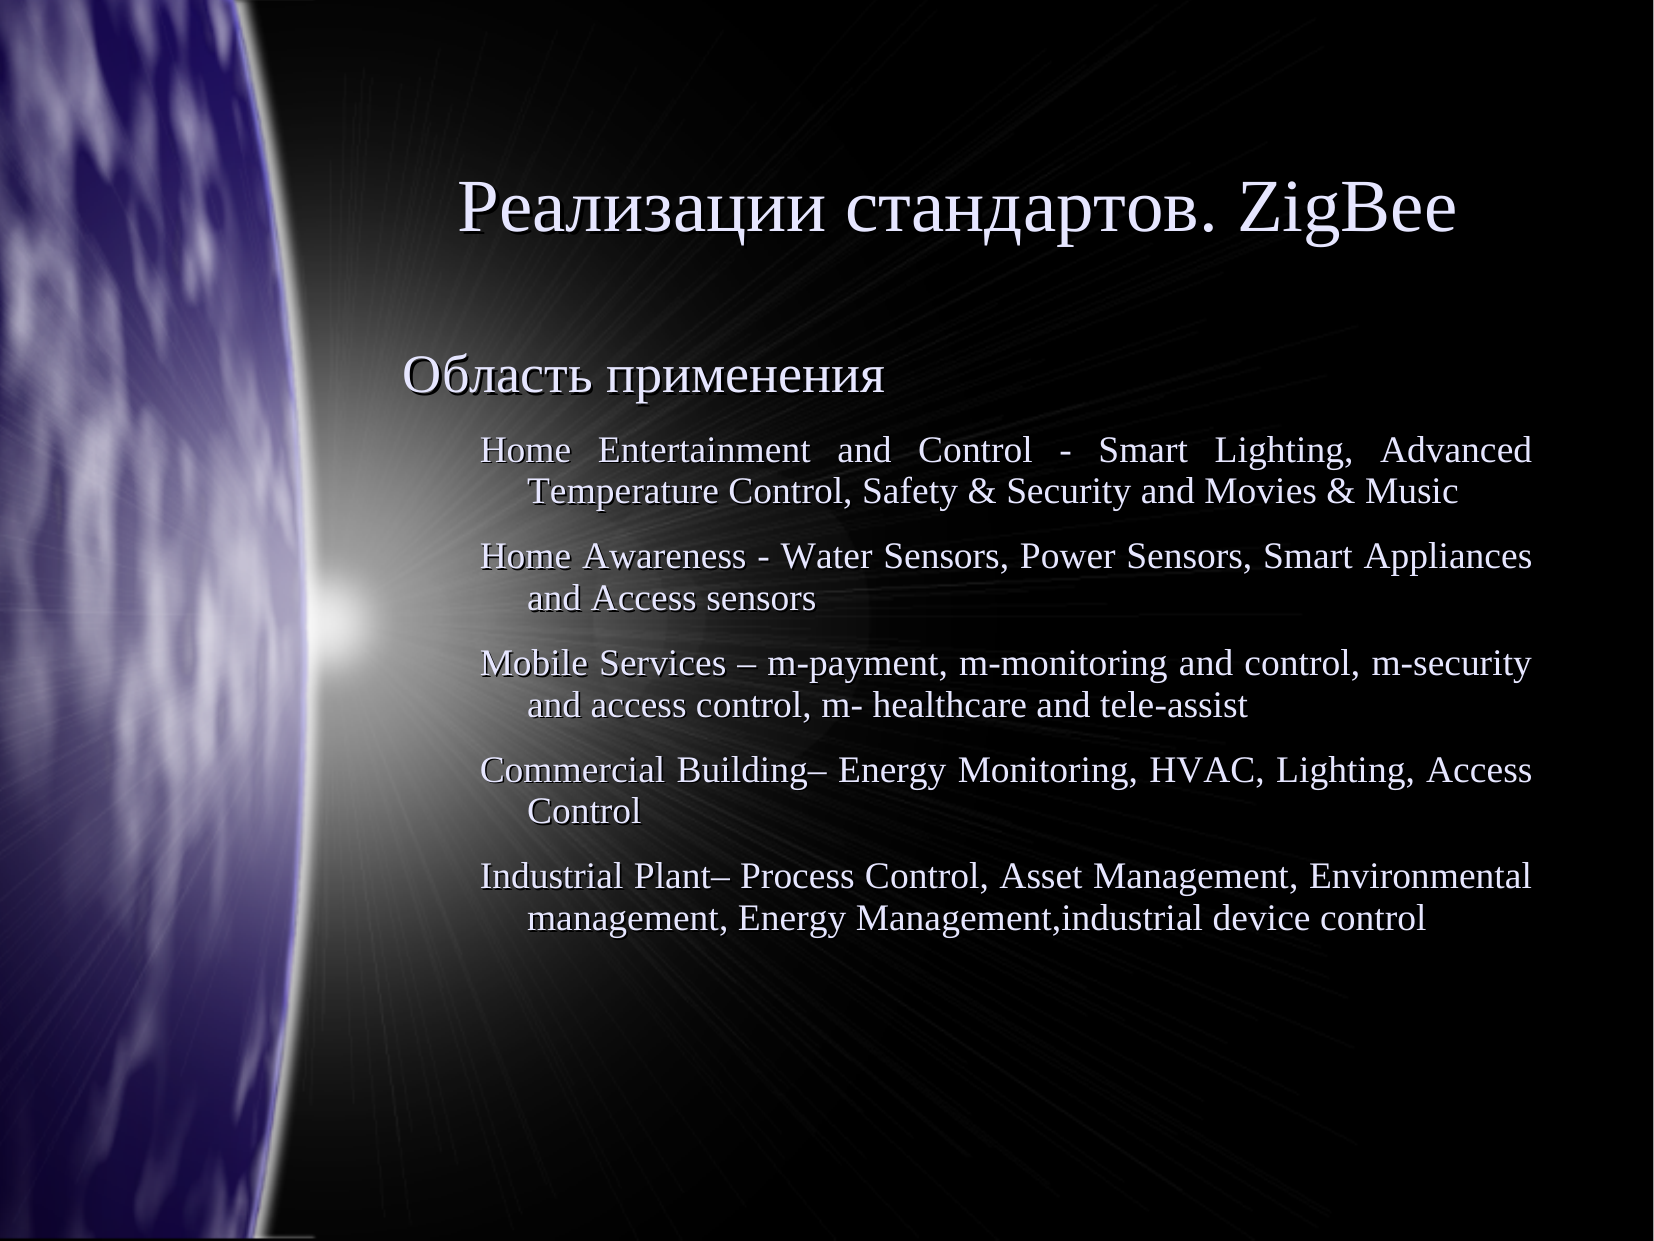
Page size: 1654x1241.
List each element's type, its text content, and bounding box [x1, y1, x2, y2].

list Область применения Home Entertainment and Control - Smart Lighting, Advanced Temperature Control, Safety & Security and Movies & Music Home Awareness - Water Sensors, Power Sensors, Smart Appliances and Access sensors Mobile Services – m-payment, m-monitoring and control, m-security and access control, m- healthcare and tele-assist Commercial Building– Energy Monitoring, HVAC, Lighting, Access Control Industrial Plant– Process Control, Asset Management, Environmental management, Energy Management,industrial device control [385, 344, 1534, 1112]
picture [0, 0, 1654, 1241]
title Реализации стандартов. ZigBee [383, 110, 1534, 303]
